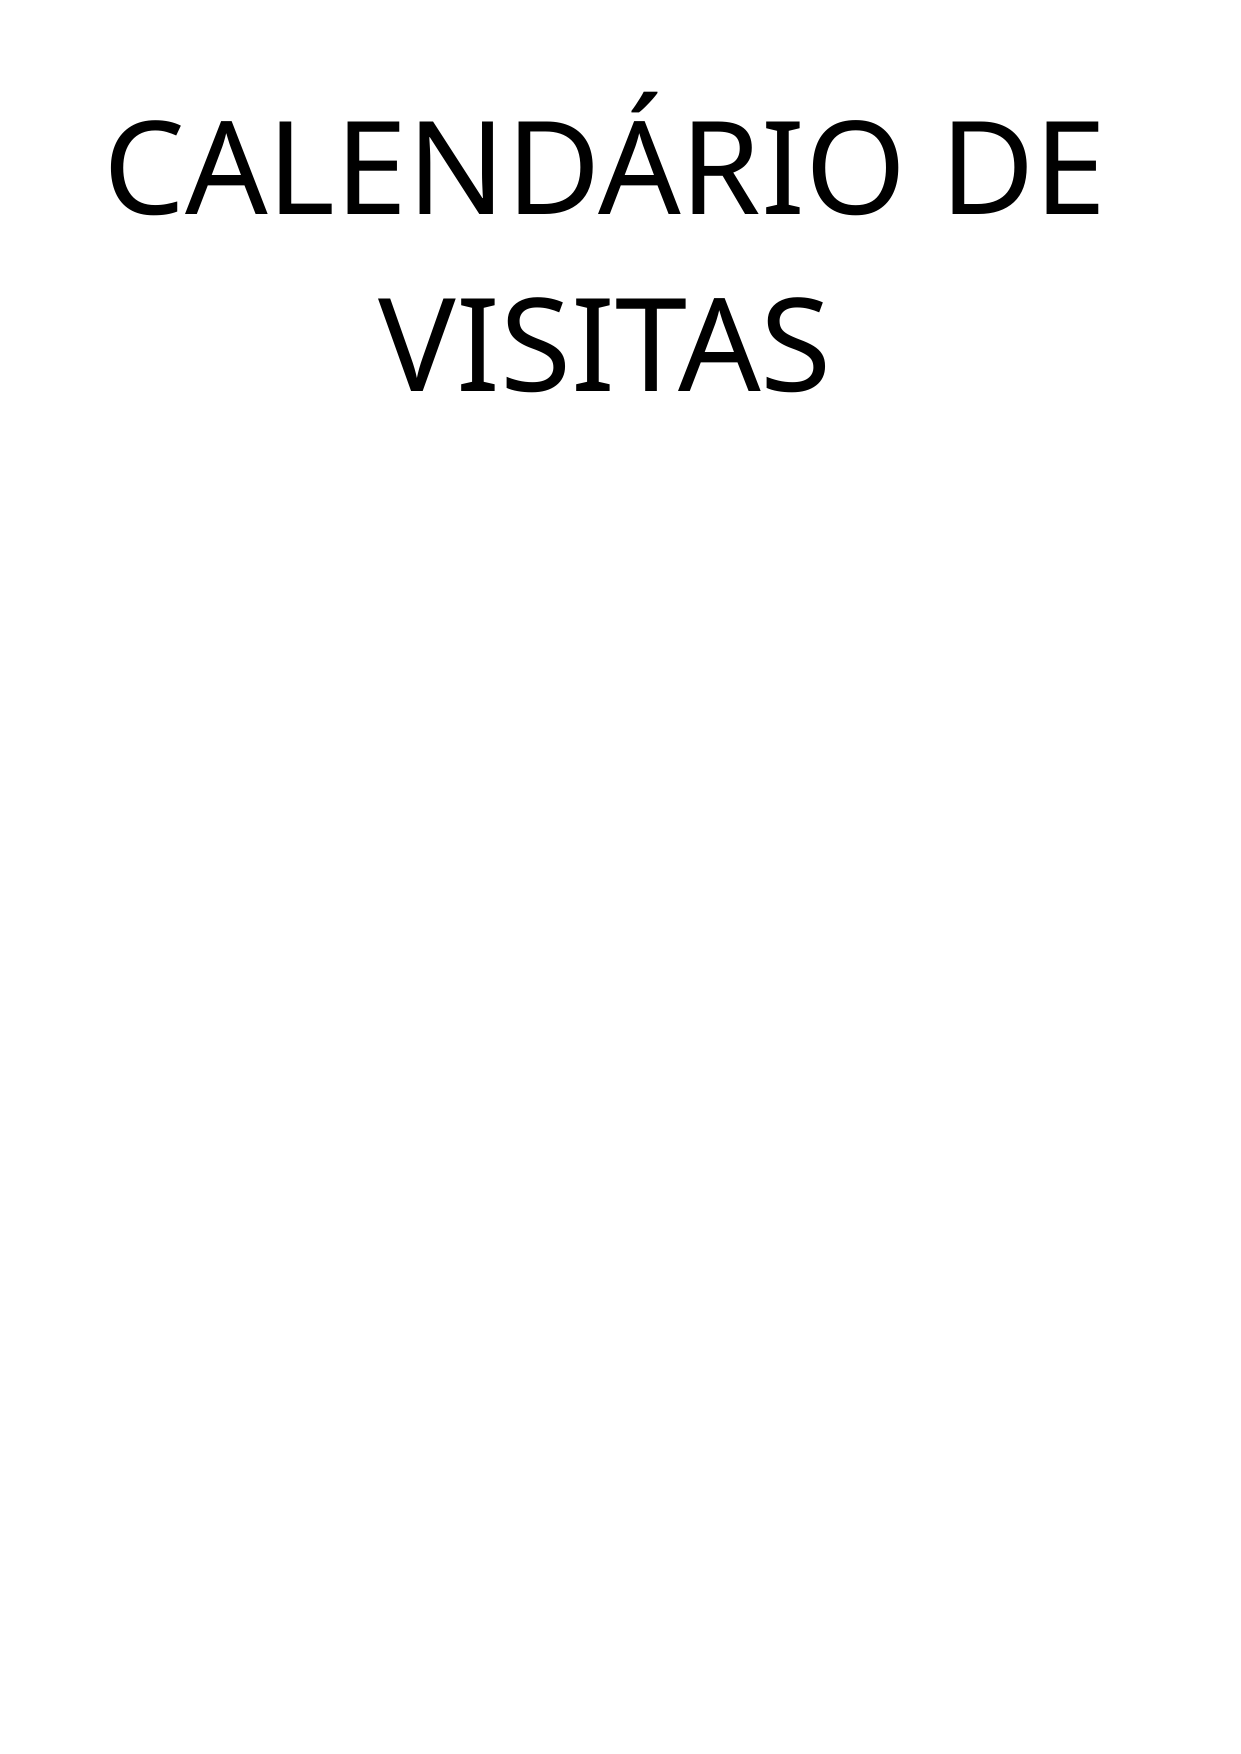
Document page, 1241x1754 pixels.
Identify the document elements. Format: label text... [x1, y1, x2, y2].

title CALENDÁRIO DE VISITAS [47, 106, 1164, 400]
